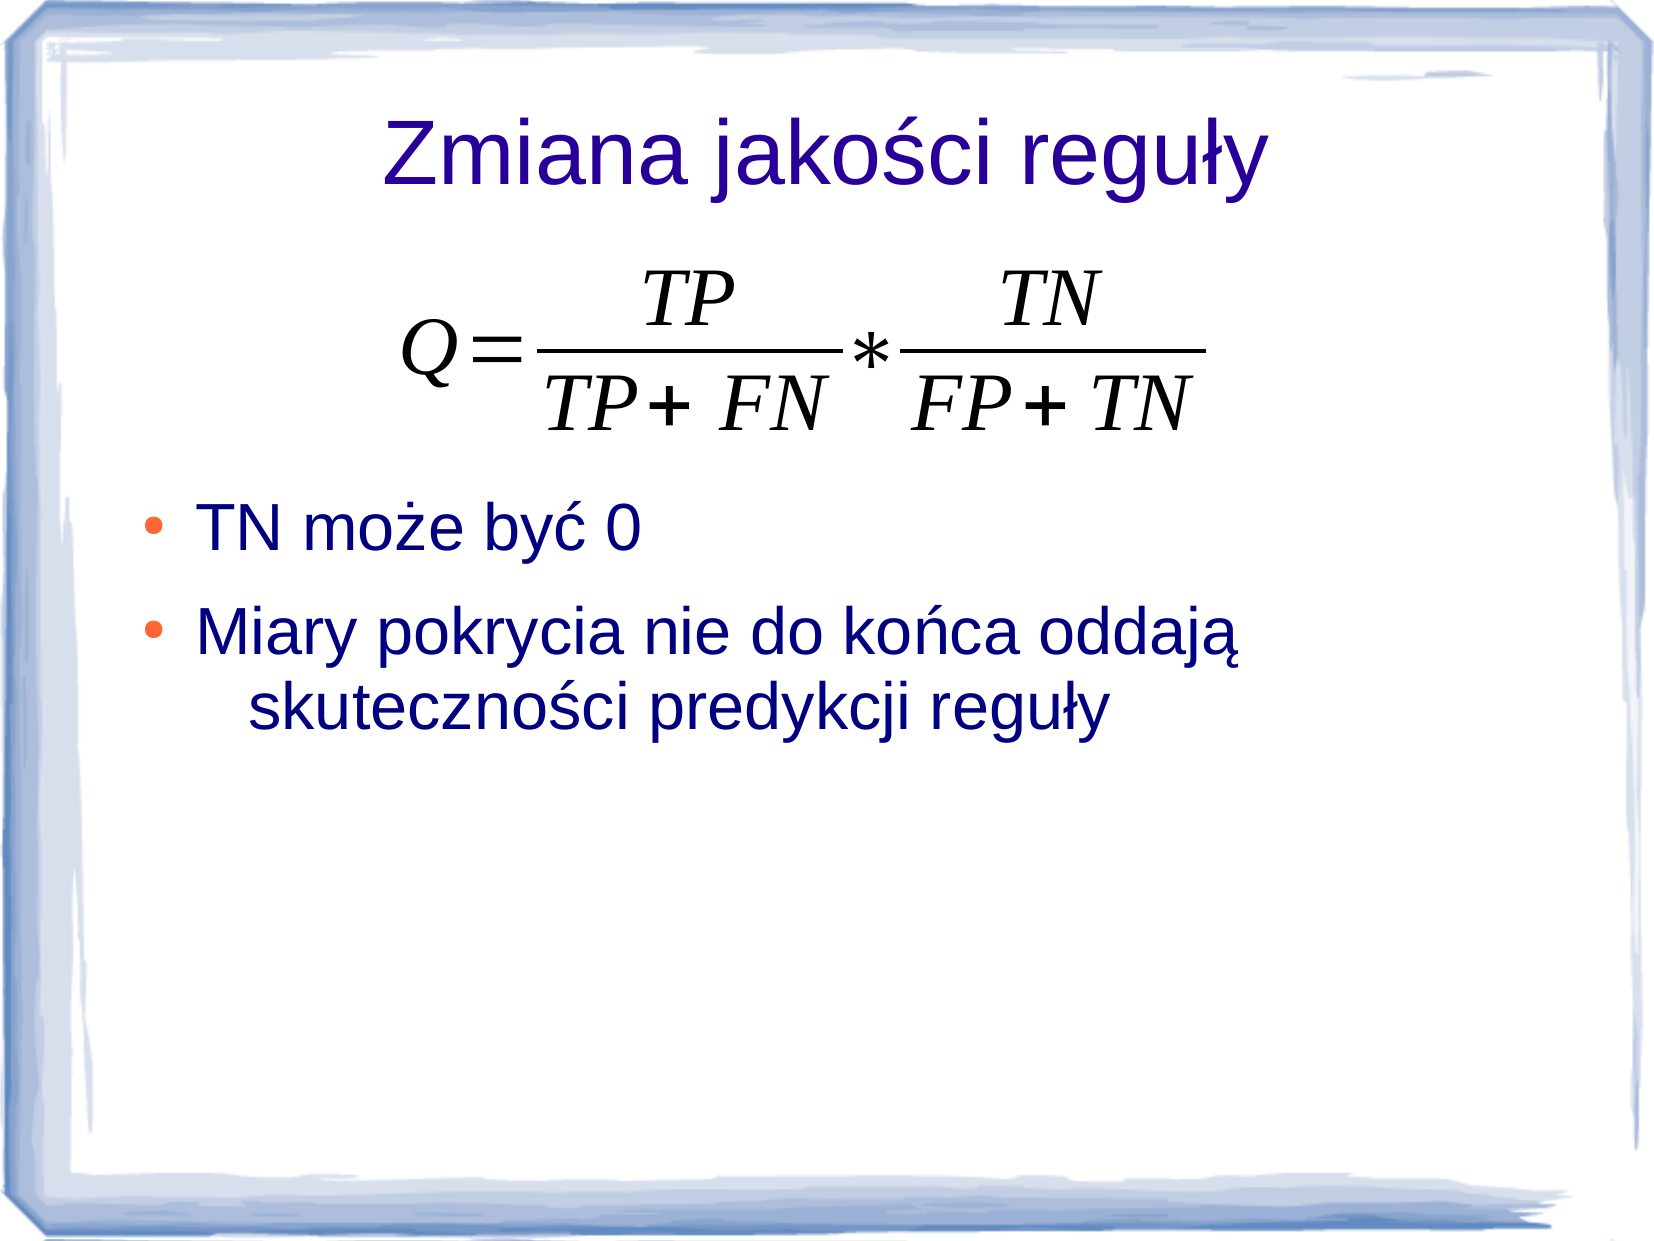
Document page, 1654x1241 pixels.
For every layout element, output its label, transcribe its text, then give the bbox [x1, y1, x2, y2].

picture [0, 0, 1654, 1241]
list TN może być 0 Miary pokrycia nie do końca oddają skuteczności predykcji reguły [106, 490, 1560, 1170]
title Zmiana jakości reguły [82, 49, 1571, 257]
chart [392, 252, 1217, 449]
